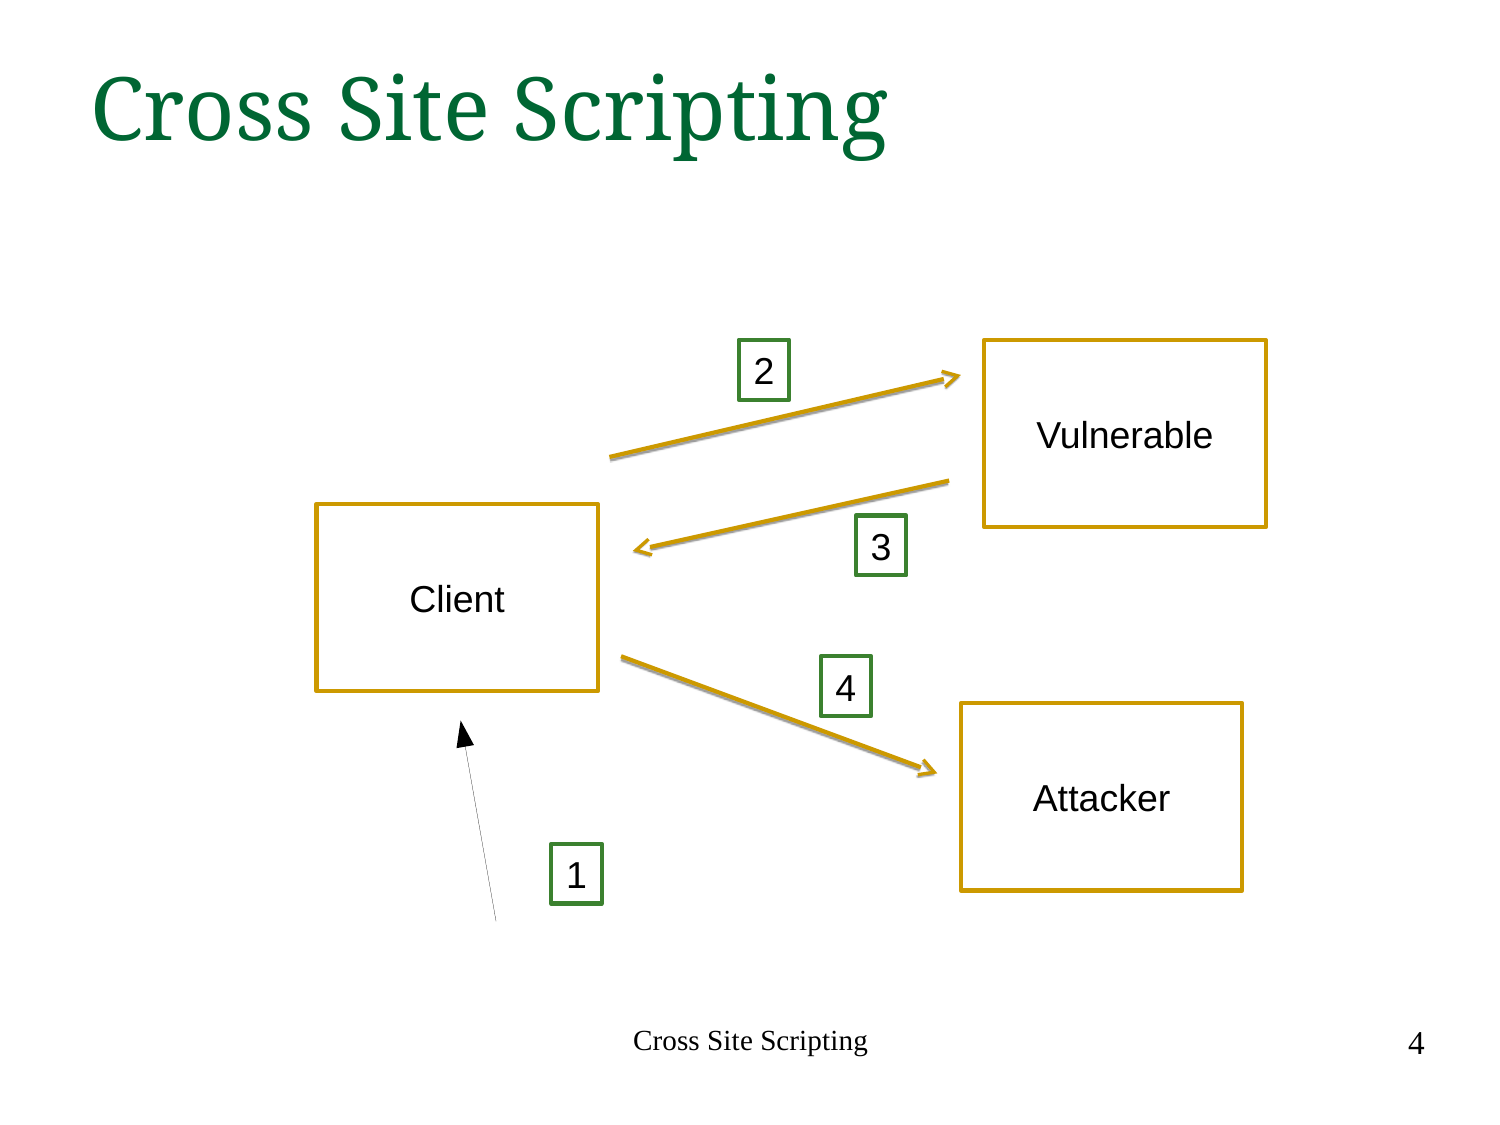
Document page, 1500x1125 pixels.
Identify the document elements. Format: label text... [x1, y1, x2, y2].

text_box 2 [738, 339, 790, 400]
text_box Vulnerable [984, 339, 1266, 528]
text_box 1 [551, 843, 602, 904]
text_box Client [316, 503, 598, 692]
title Cross Site Scripting [75, 45, 1425, 233]
text_box Attacker [960, 703, 1243, 891]
text_box 3 [855, 515, 907, 576]
text_box 4 [820, 656, 872, 717]
